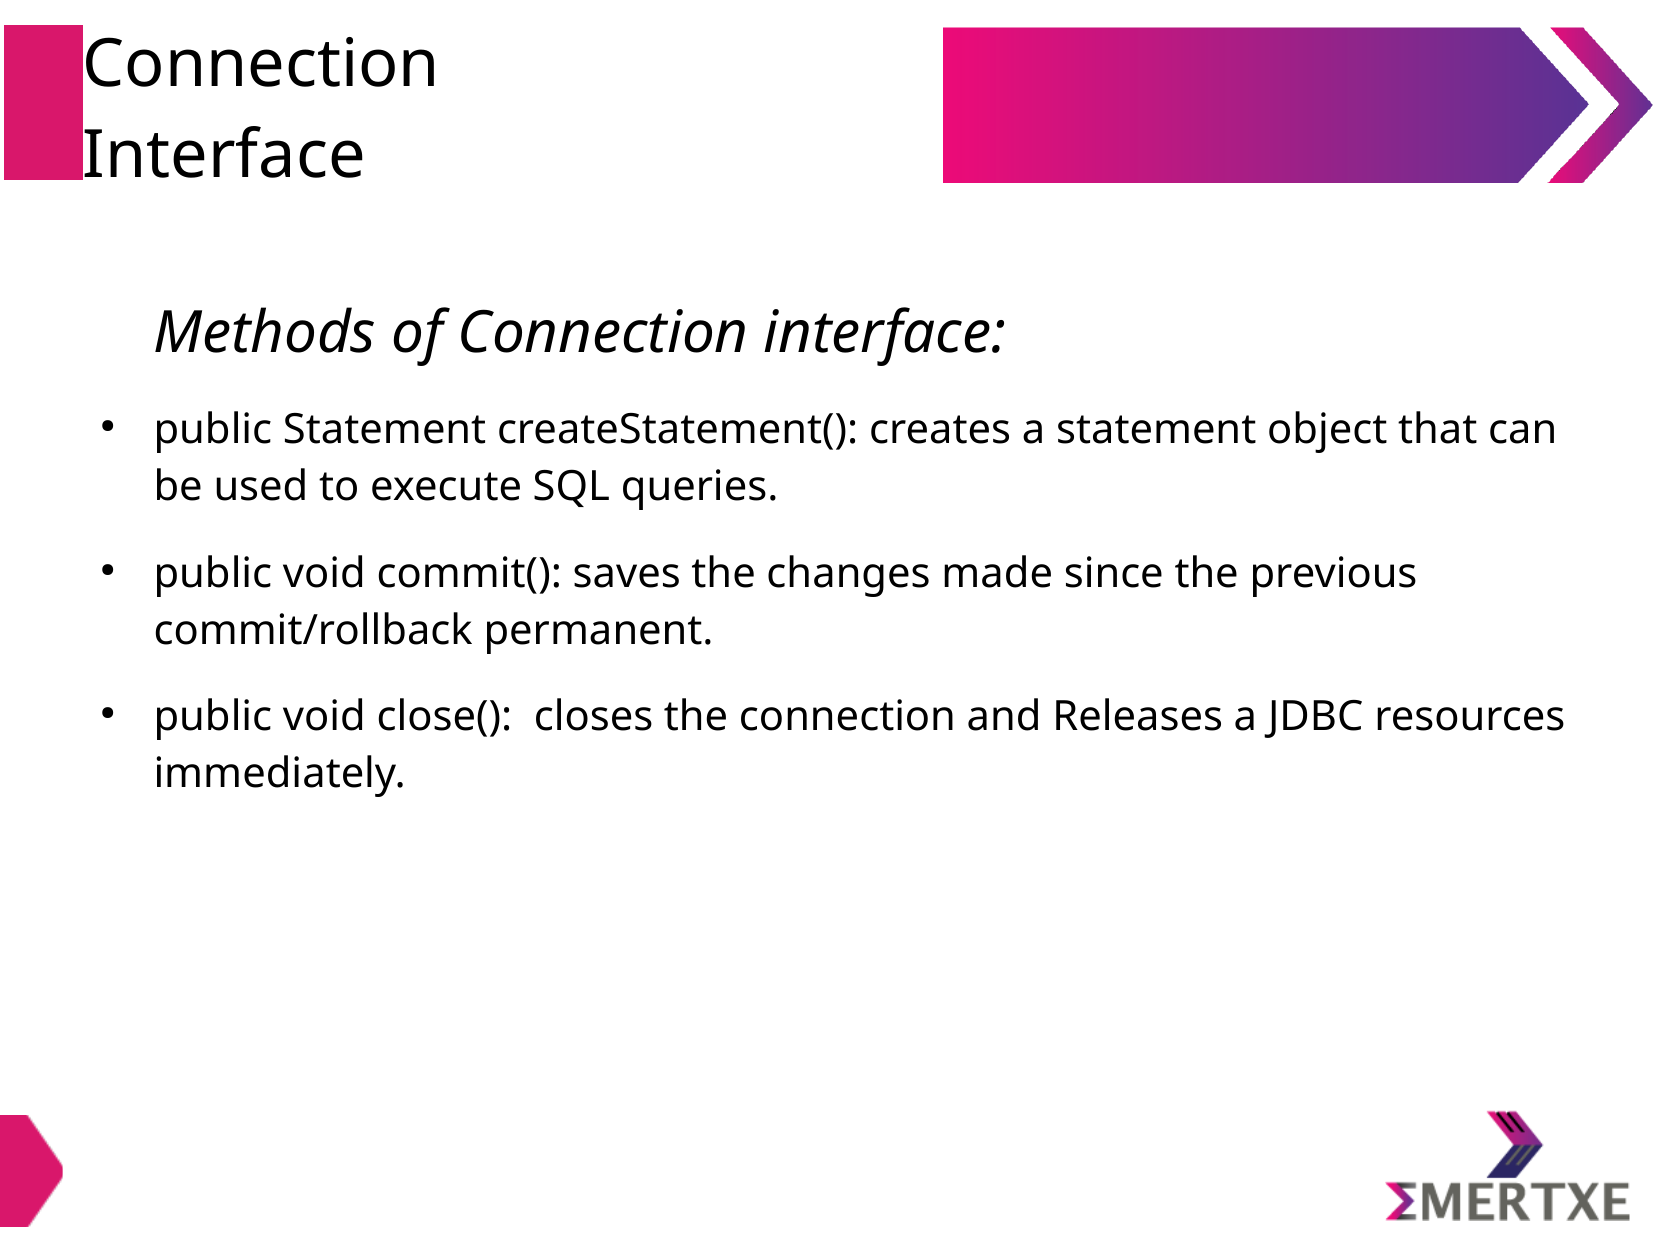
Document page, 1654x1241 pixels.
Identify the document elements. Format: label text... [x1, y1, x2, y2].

picture [1385, 1107, 1631, 1221]
title Connection Interface [82, 2, 1571, 210]
picture [1571, 27, 1653, 183]
list Methods of Connection interface: public Statement createStatement(): creates a statement object that can be used to execute SQL queries. public void commit(): saves the changes made since the previous commit/rollback permanent. public void close(): closes the connection and Releases a JDBC resources immediately. [82, 290, 1571, 1010]
